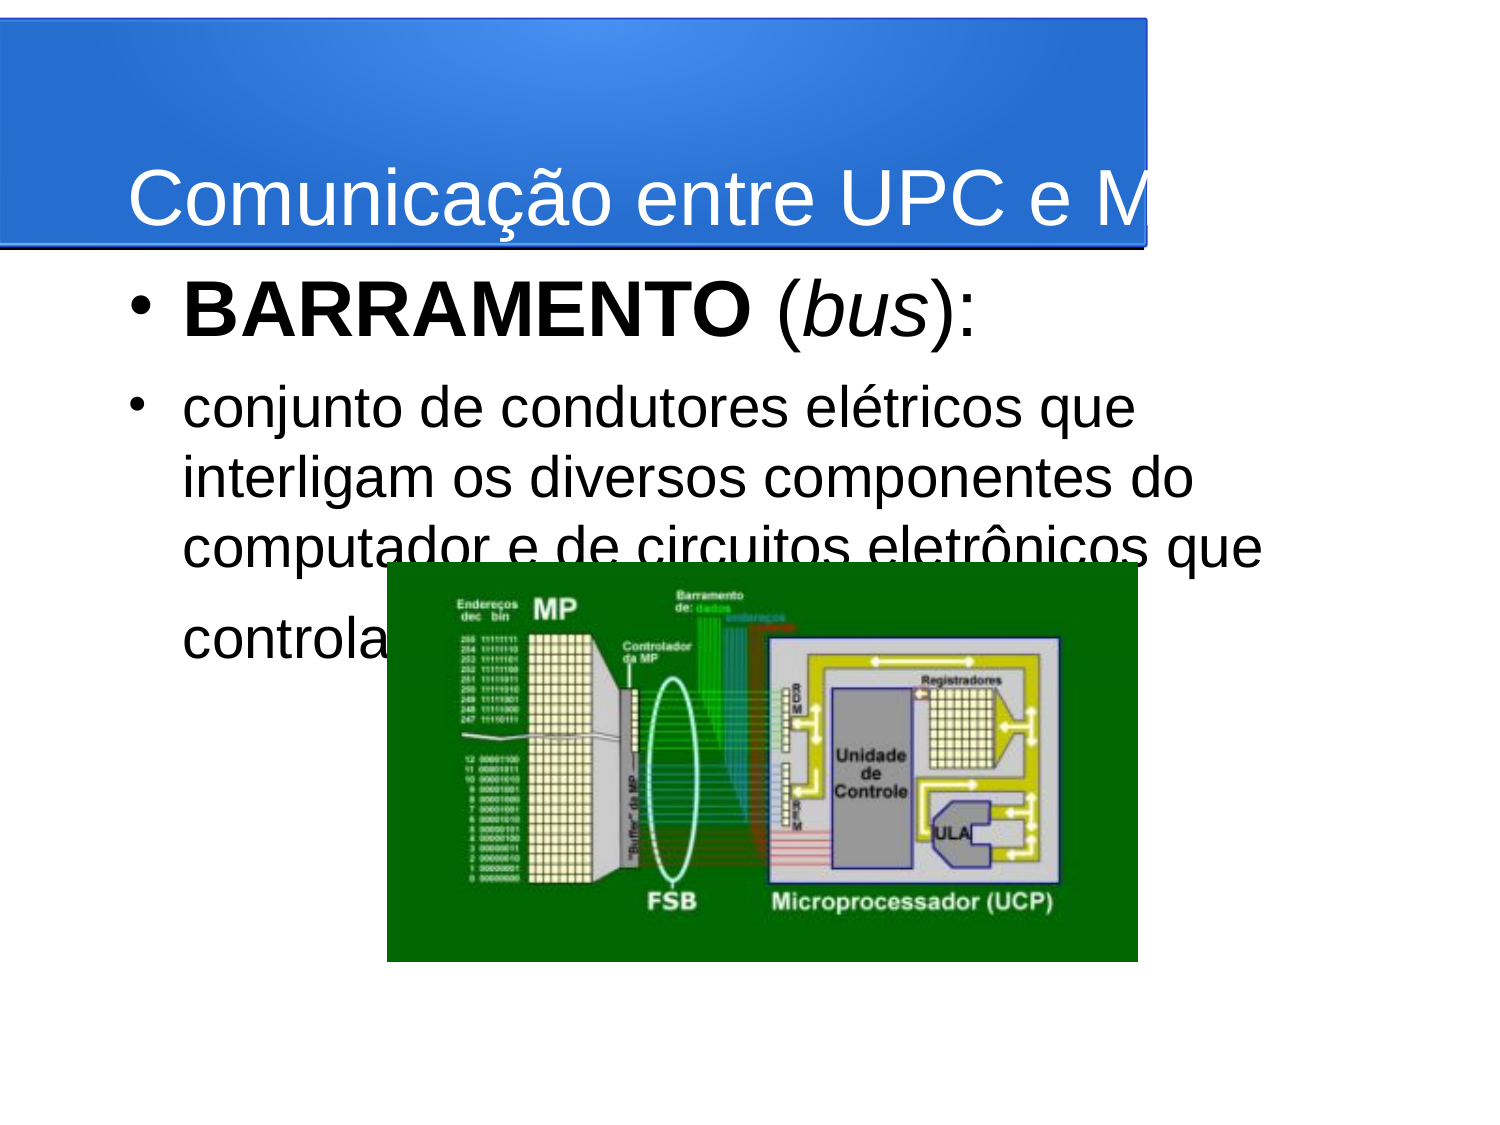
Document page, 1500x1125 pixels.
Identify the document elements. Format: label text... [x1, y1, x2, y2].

picture [387, 562, 1138, 963]
title Comunicação entre UPC e MP [112, 99, 1388, 249]
list BARRAMENTO (bus): conjunto de condutores elétricos que interligam os diversos componentes do computador e de circuitos eletrônicos que controlam o fluxo dos bits. [112, 249, 1388, 1000]
